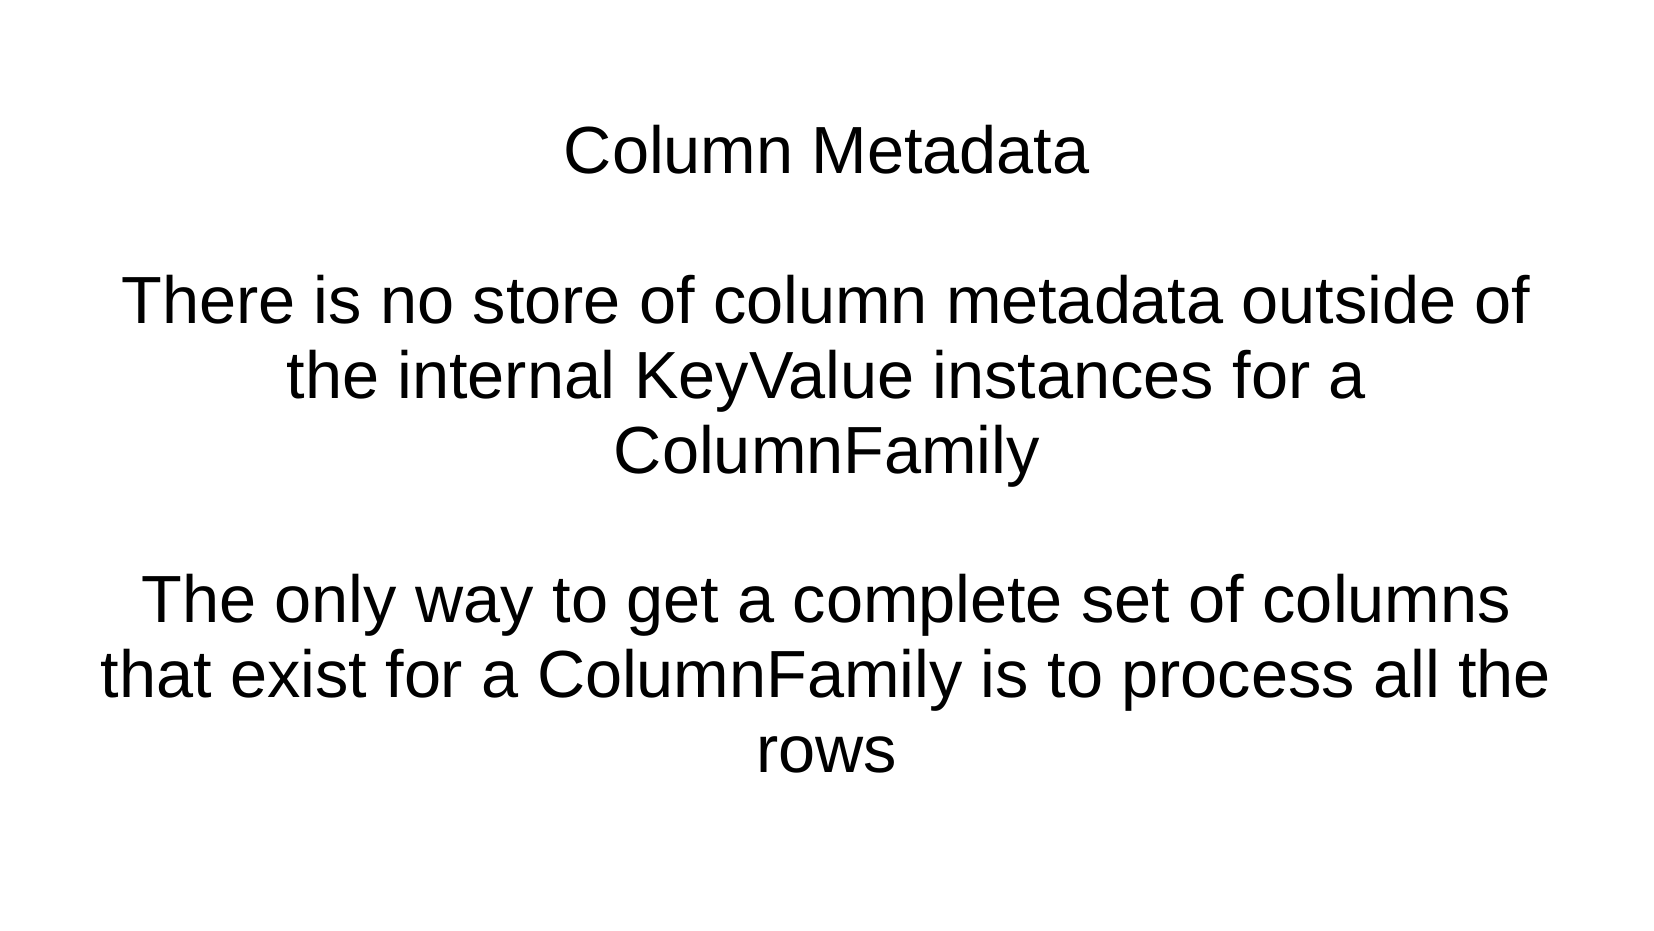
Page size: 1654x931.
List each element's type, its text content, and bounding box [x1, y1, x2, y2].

subtitle Column Metadata There is no store of column metadata outside of the internal KeyValue instances for a ColumnFamily The only way to get a complete set of columns that exist for a ColumnFamily is to process all the rows [82, 75, 1571, 826]
